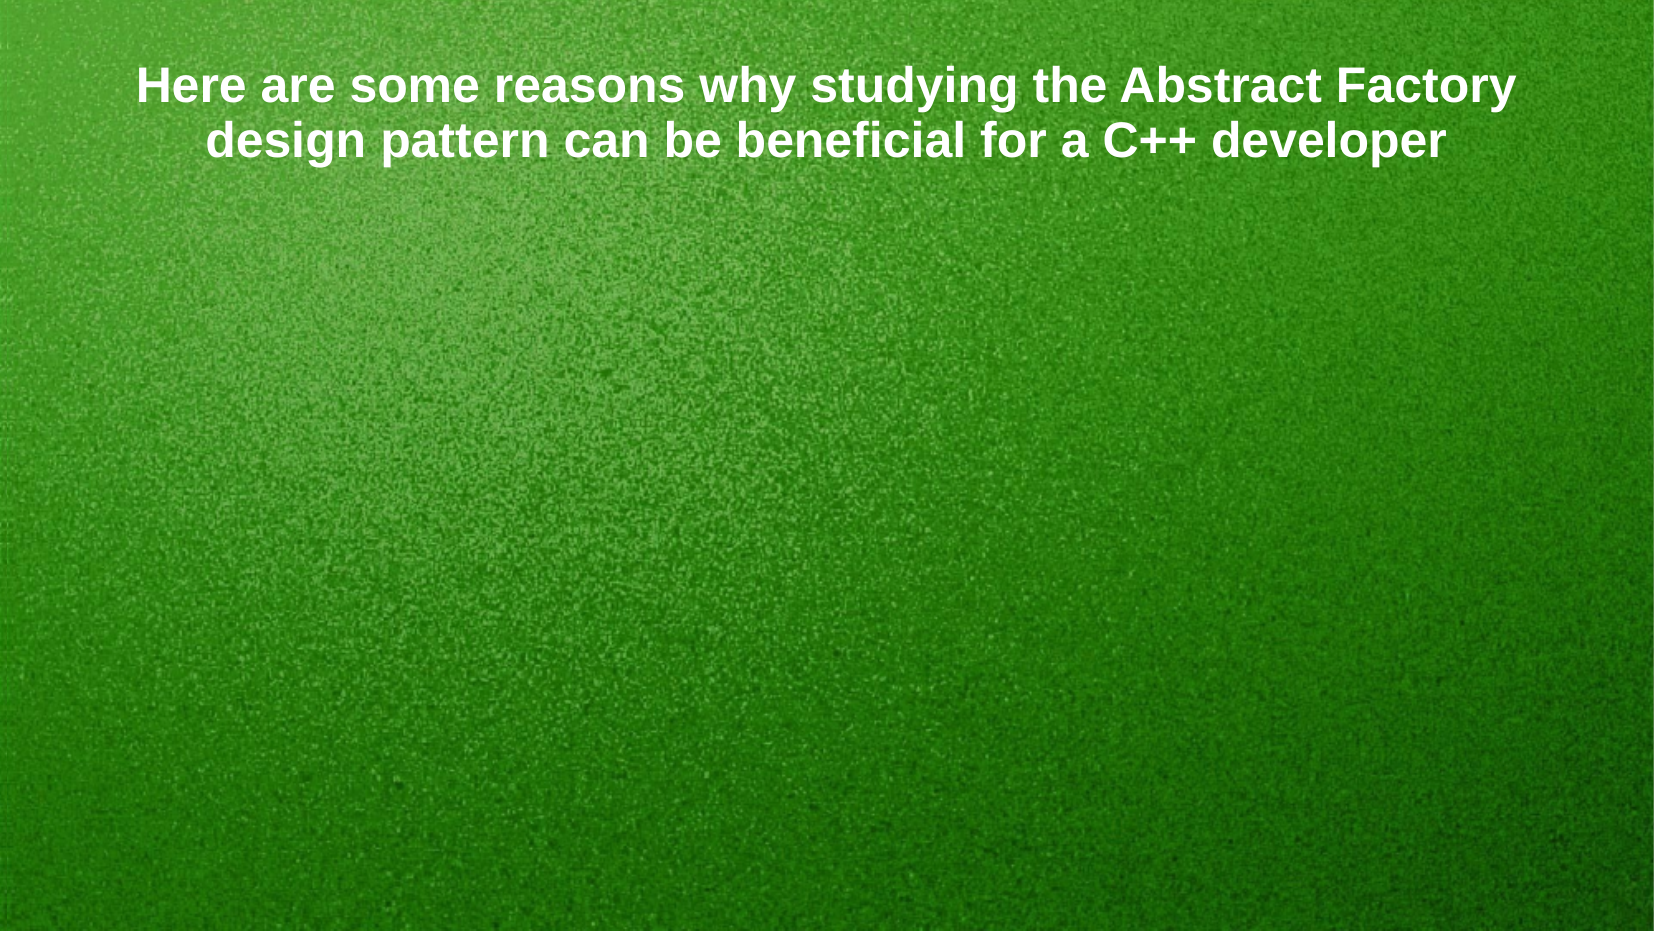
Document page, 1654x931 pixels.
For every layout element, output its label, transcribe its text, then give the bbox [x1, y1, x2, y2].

title Here are some reasons why studying the Abstract Factory design pattern can be beneficial for a C++ developer [82, 37, 1571, 188]
picture [0, 0, 1654, 931]
